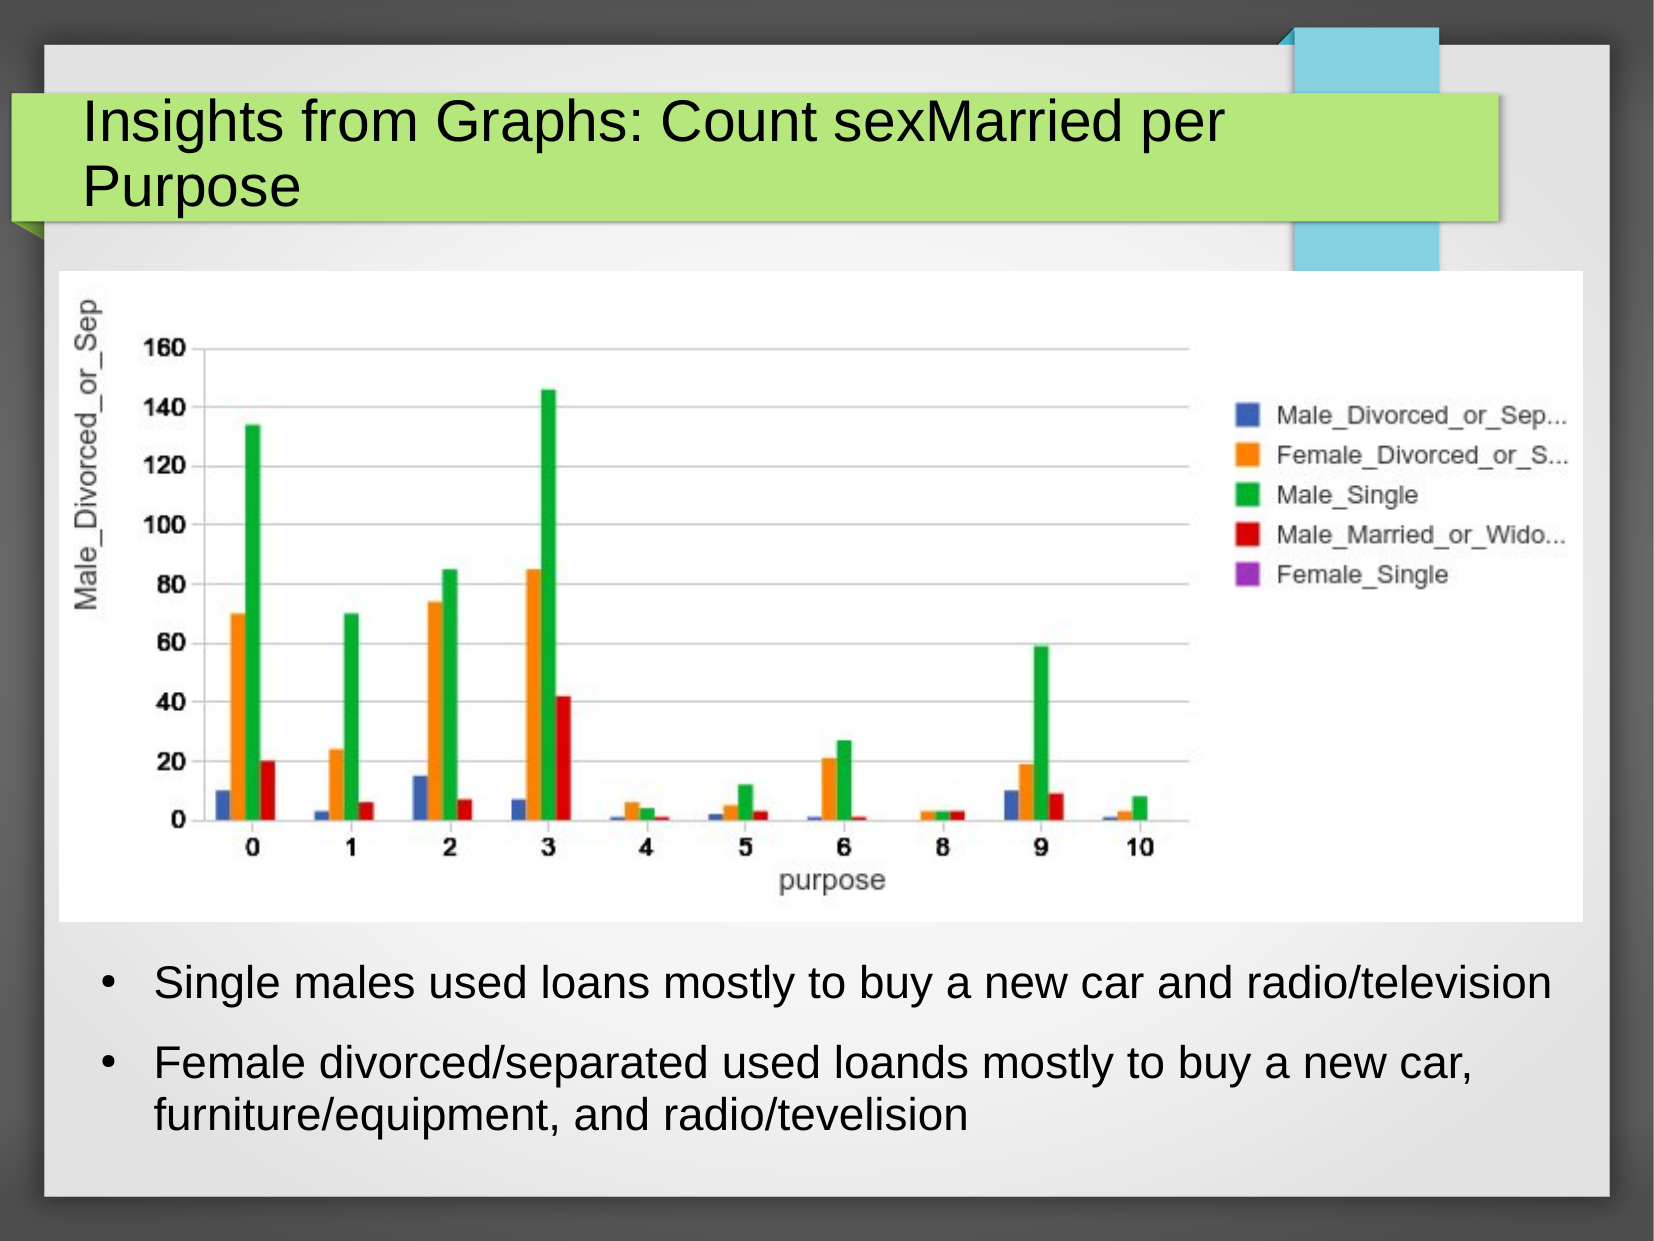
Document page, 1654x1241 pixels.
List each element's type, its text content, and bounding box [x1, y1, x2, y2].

list Single males used loans mostly to buy a new car and radio/television Female divorced/separated used loands mostly to buy a new car, furniture/equipment, and radio/tevelision [82, 956, 1571, 1182]
title Insights from Graphs: Count sexMarried per Purpose [82, 87, 1264, 220]
picture [0, 0, 1654, 1241]
